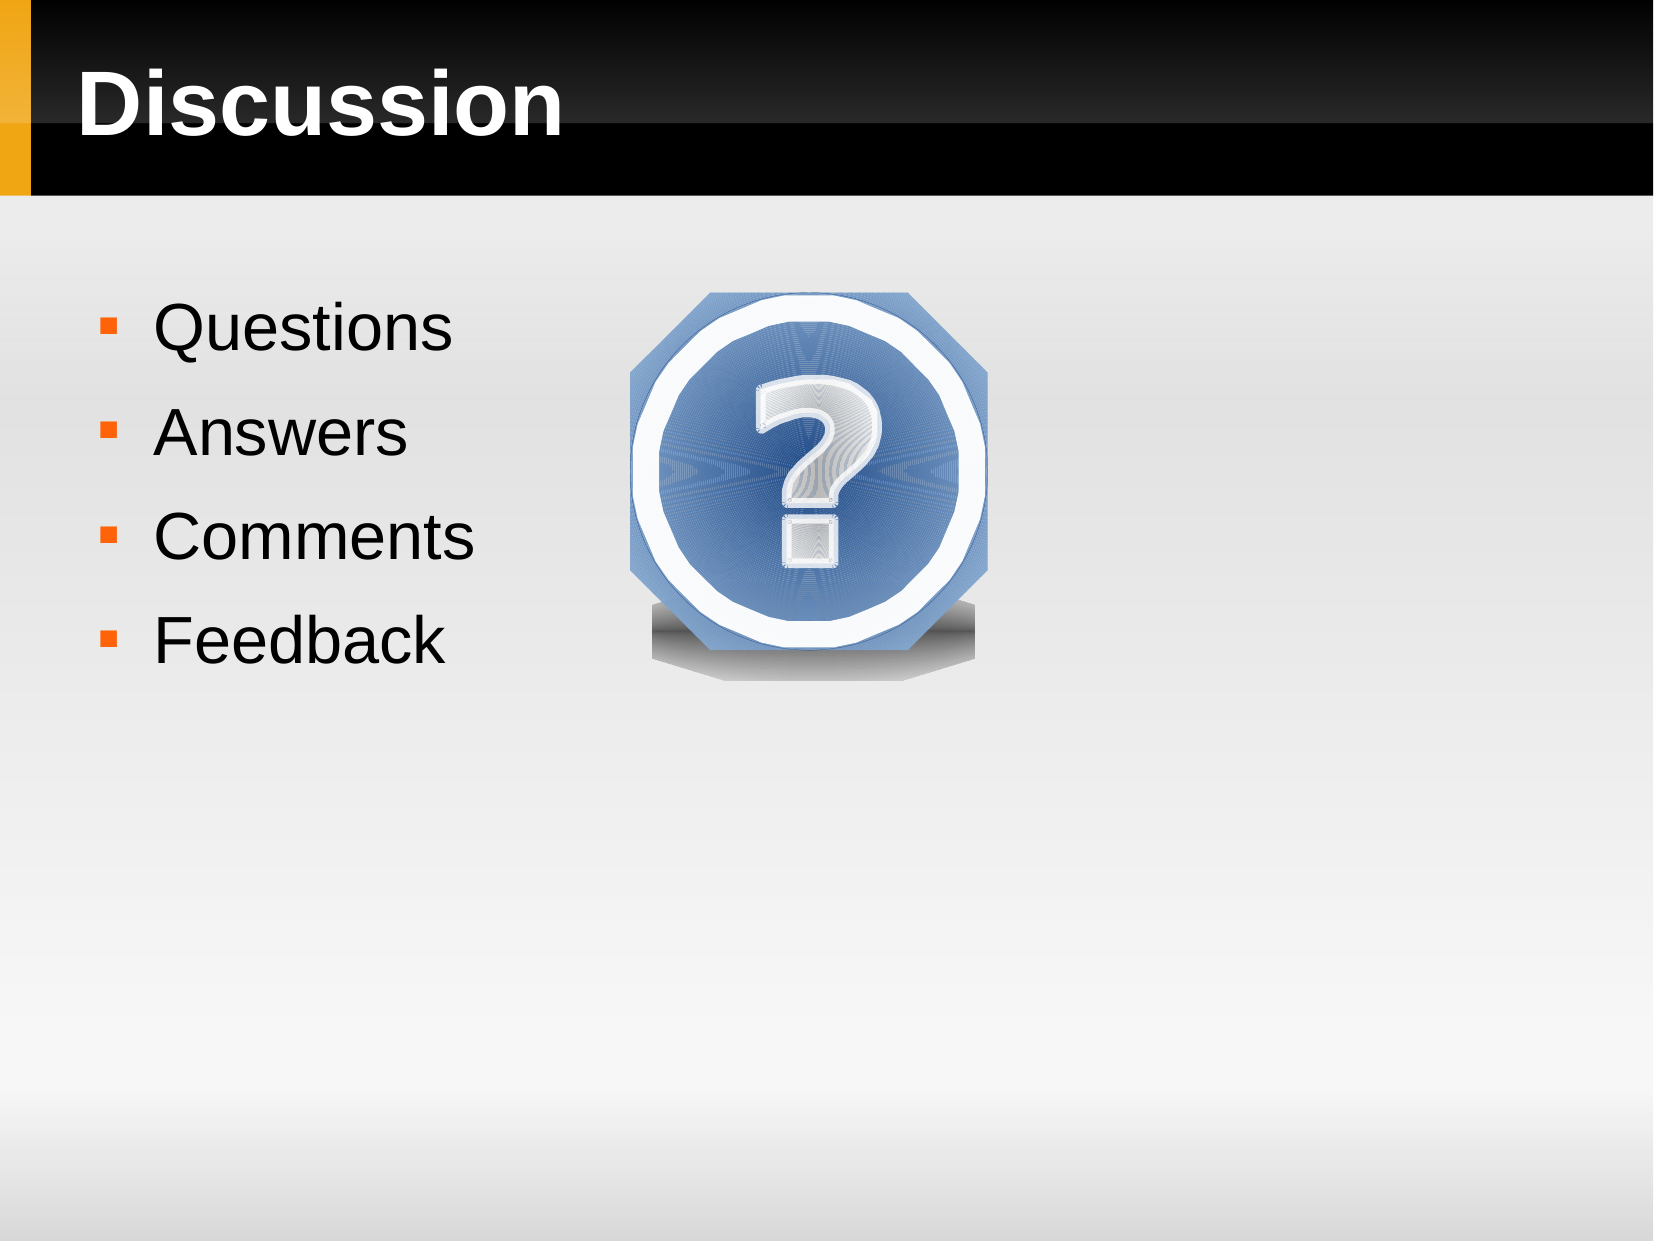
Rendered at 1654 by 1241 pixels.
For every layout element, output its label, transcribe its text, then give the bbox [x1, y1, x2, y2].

title Discussion [76, 7, 1565, 200]
picture [0, 0, 1654, 1241]
list Questions Answers Comments Feedback [82, 290, 1571, 1095]
